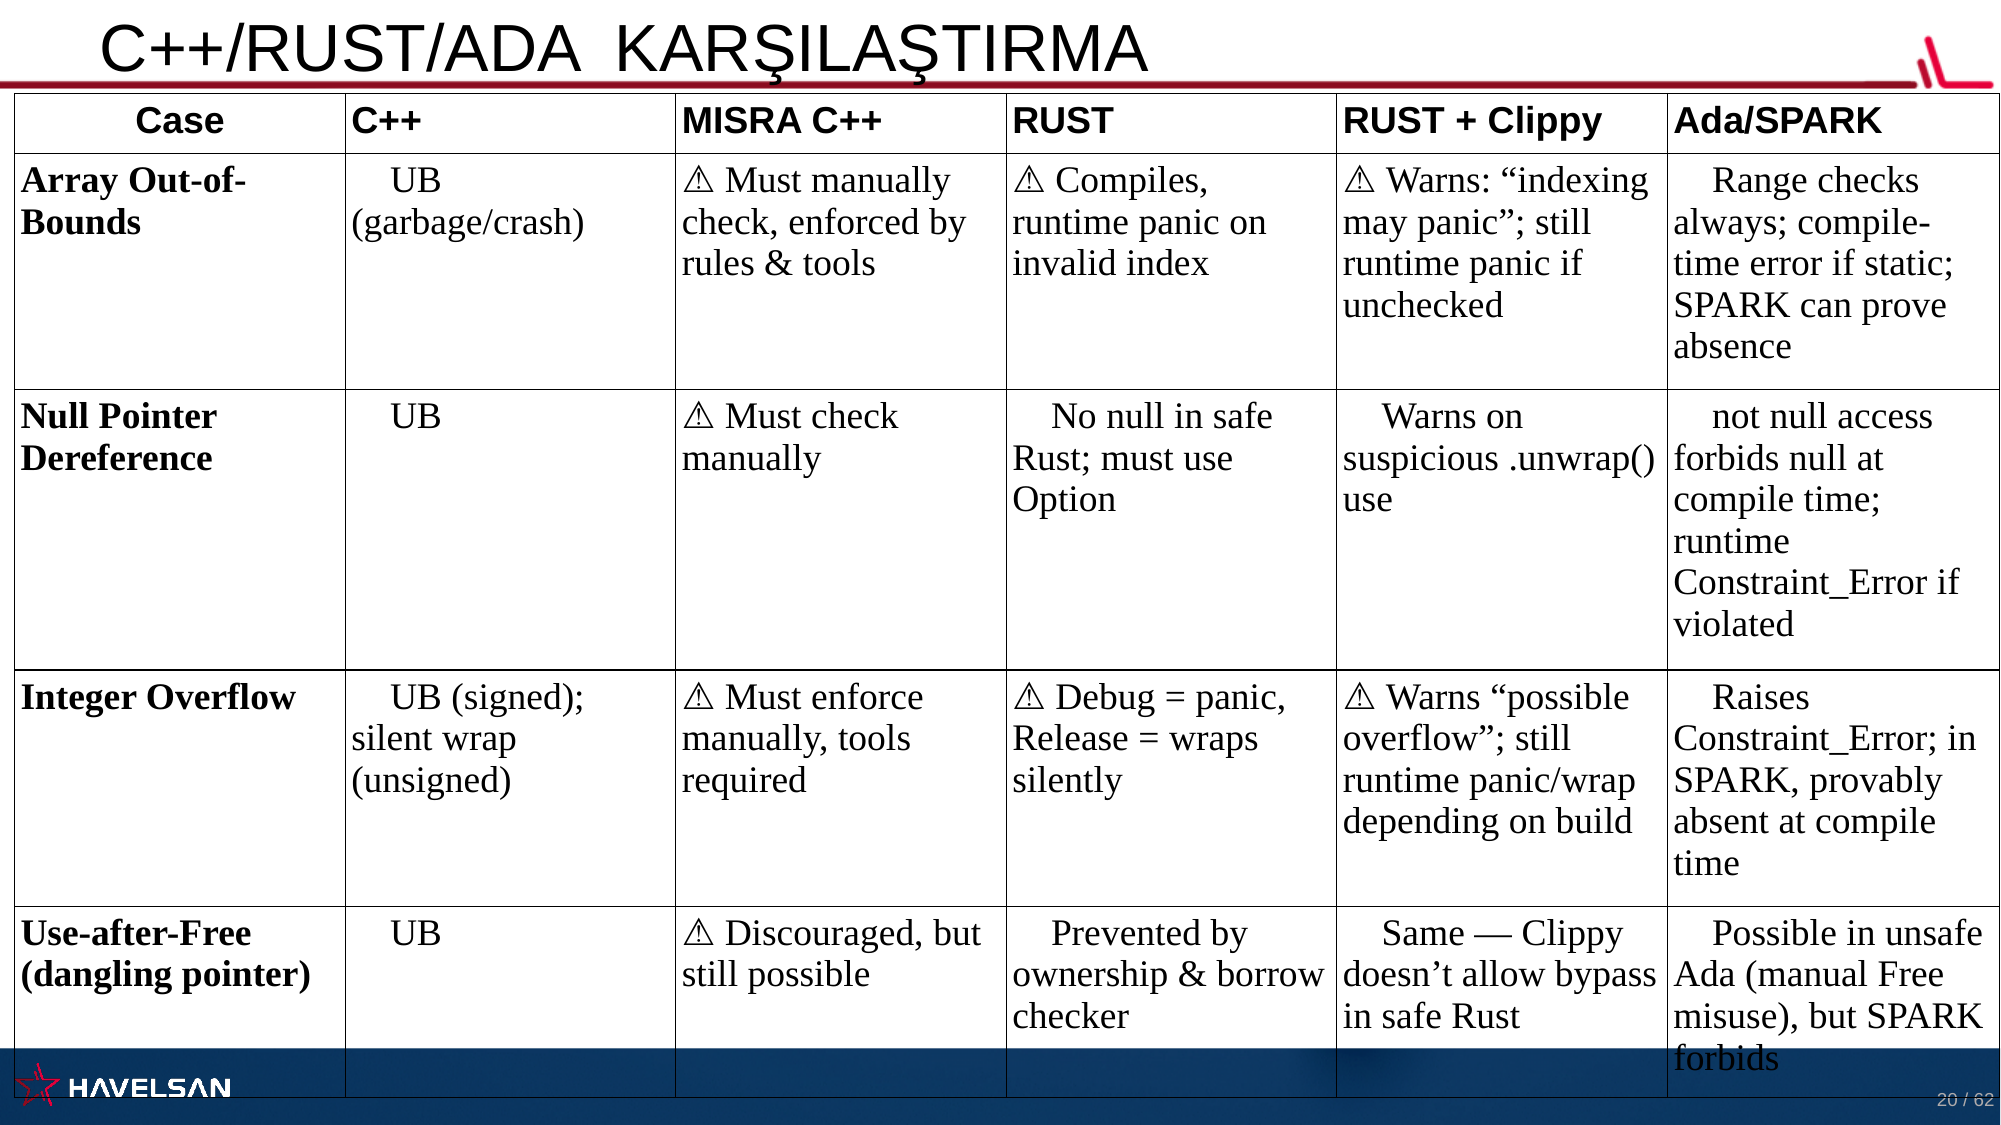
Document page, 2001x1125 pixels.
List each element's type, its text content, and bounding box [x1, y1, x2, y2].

table_cell ⚠️ Discouraged, but still possible [676, 907, 1006, 1097]
table_cell ⚠️ Warns “possible overflow”; still runtime panic/wrap depending on build [1337, 671, 1667, 906]
table_cell ❌ Possible in unsafe Ada (manual Free misuse), but SPARK forbids [1668, 907, 1999, 1097]
table_cell ⚠️ Debug = panic, Release = wraps silently [1007, 671, 1336, 906]
table_cell ✅ not null access forbids null at compile time; runtime Constraint_Error if violated [1668, 390, 1999, 669]
table_header Ada/SPARK [1668, 94, 1999, 153]
table_cell ✅ Raises Constraint_Error; in SPARK, provably absent at compile time [1668, 671, 1999, 906]
table_header RUST + Clippy [1337, 94, 1667, 153]
table_cell ⚠️ Compiles, runtime panic on invalid index [1007, 154, 1336, 389]
table_cell ⚠️ Must manually check, enforced by rules & tools [676, 154, 1006, 389]
table_header Case [15, 94, 345, 153]
table_cell ⚠️ Warns: “indexing may panic”; still runtime panic if unchecked [1337, 154, 1667, 389]
table_cell ✅ Prevented by ownership & borrow checker [1007, 907, 1336, 1097]
picture [0, 0, 2001, 1125]
table_cell ✅ Range checks always; compile-time error if static; SPARK can prove absence [1668, 154, 1999, 389]
table_cell Use-after-Free (dangling pointer) [15, 907, 345, 1097]
table_cell ❌ UB (garbage/crash) [346, 154, 675, 389]
table_cell ❌ UB [346, 390, 675, 669]
table_cell Array Out-of-Bounds [15, 154, 345, 389]
table_cell ⚠️ Must enforce manually, tools required [676, 671, 1006, 906]
table_cell ✅ Same — Clippy doesn’t allow bypass in safe Rust [1337, 907, 1667, 1097]
table_cell Integer Overflow [15, 671, 345, 906]
table_cell ⚠️ Must check manually [676, 390, 1006, 669]
table_cell Null Pointer Dereference [15, 390, 345, 669]
table_cell ✅ Warns on suspicious .unwrap() use [1337, 390, 1667, 669]
title C++/RUST/ADA KARŞILAŞTIRMA [99, 44, 1686, 55]
table_cell ✅ No null in safe Rust; must use Option [1007, 390, 1336, 669]
table_header MISRA C++ [676, 94, 1006, 153]
table_header C++ [346, 94, 675, 153]
table_header RUST [1007, 94, 1336, 153]
table_cell ❌ UB [346, 907, 675, 1097]
table_cell ❌ UB (signed); silent wrap (unsigned) [346, 671, 675, 906]
